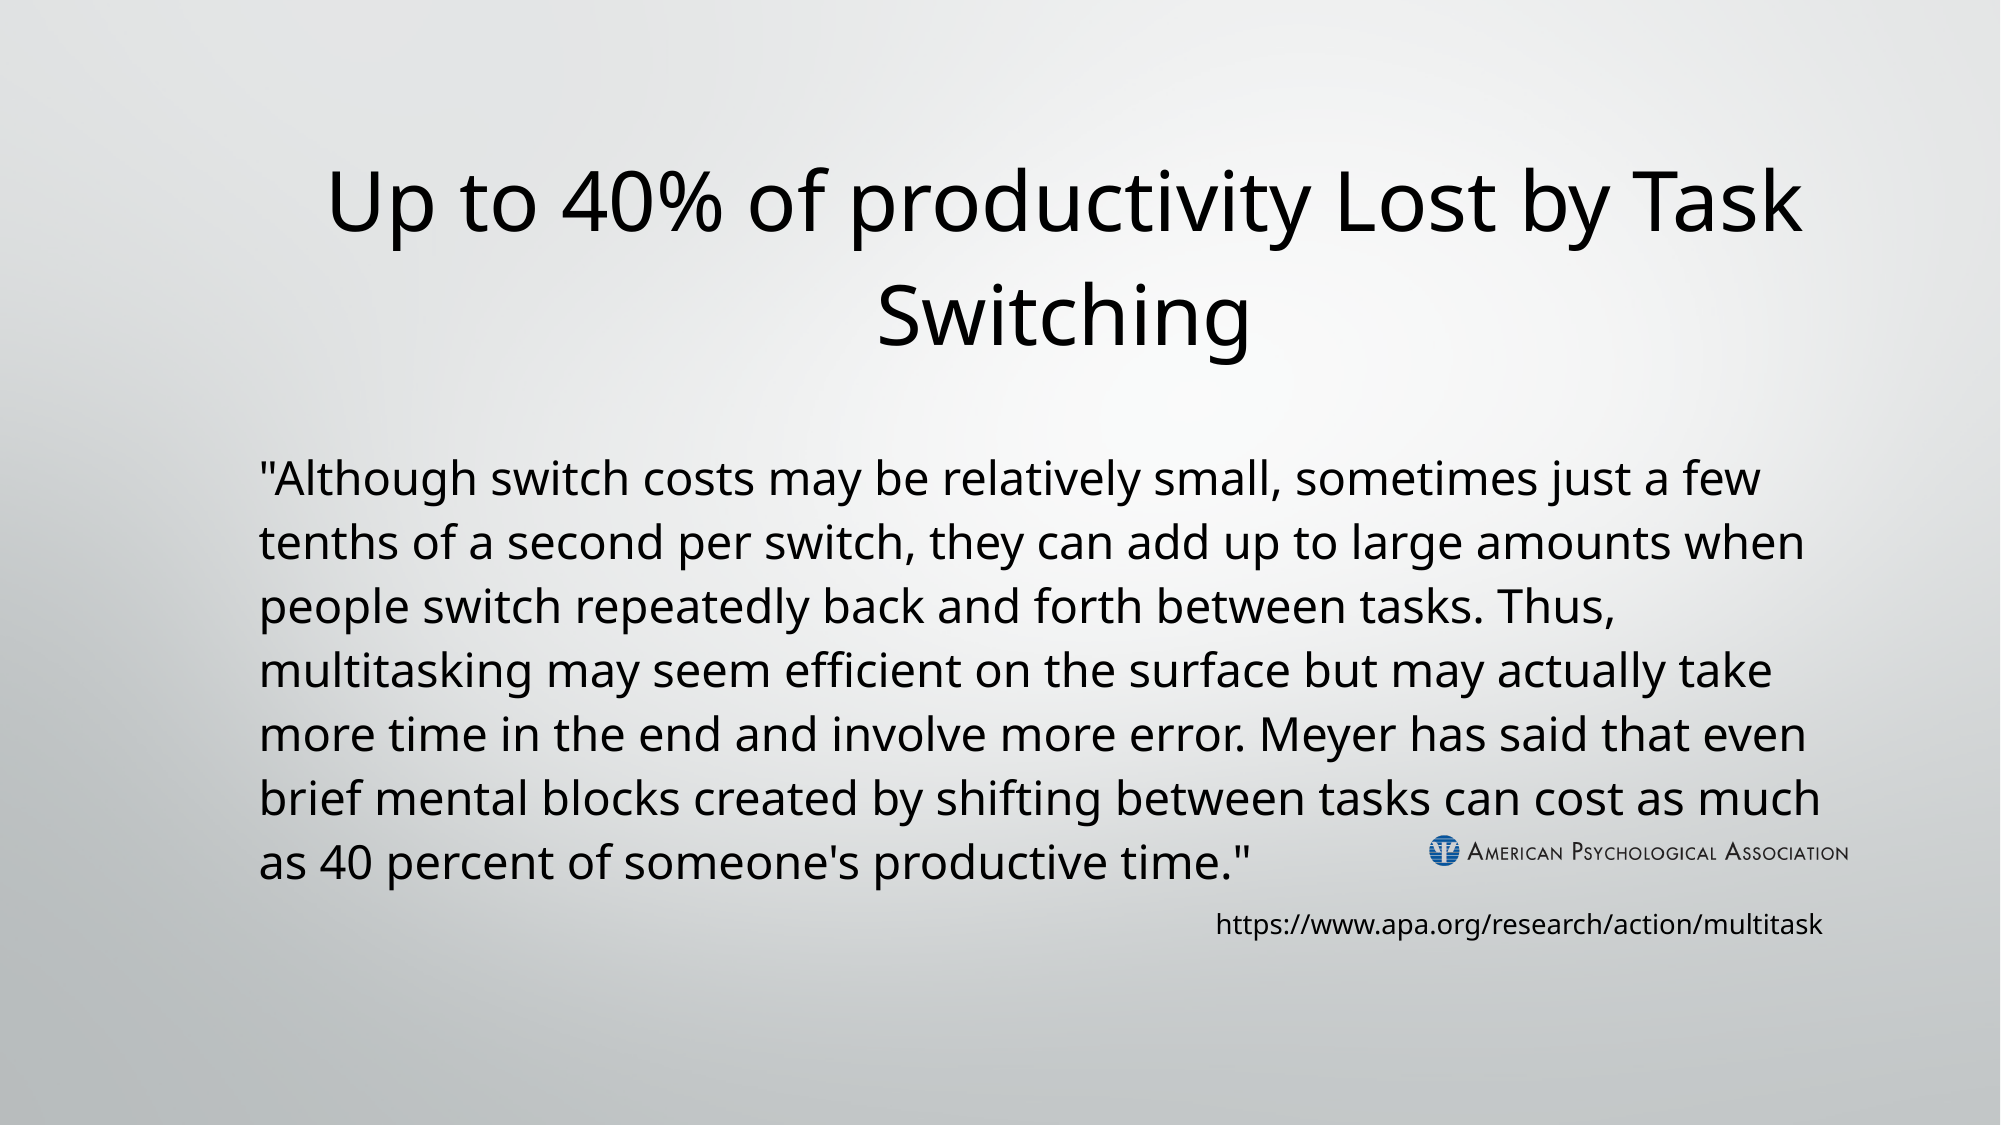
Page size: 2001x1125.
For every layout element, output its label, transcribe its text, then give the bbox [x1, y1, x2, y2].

picture [0, 0, 2001, 1125]
list "Although switch costs may be relatively small, sometimes just a few tenths of a second per switch, they can add up to large amounts when people switch repeatedly back and forth between tasks. Thus, multitasking may seem efficient on the surface but may actually take more time in the end and involve more error. Meyer has said that even brief mental blocks created by shifting between tasks can cost as much as 40 percent of someone's productive time." https://www.apa.org/research/action/multitask [243, 437, 1887, 950]
title Up to 40% of productivity Lost by Task Switching [243, 112, 1887, 400]
